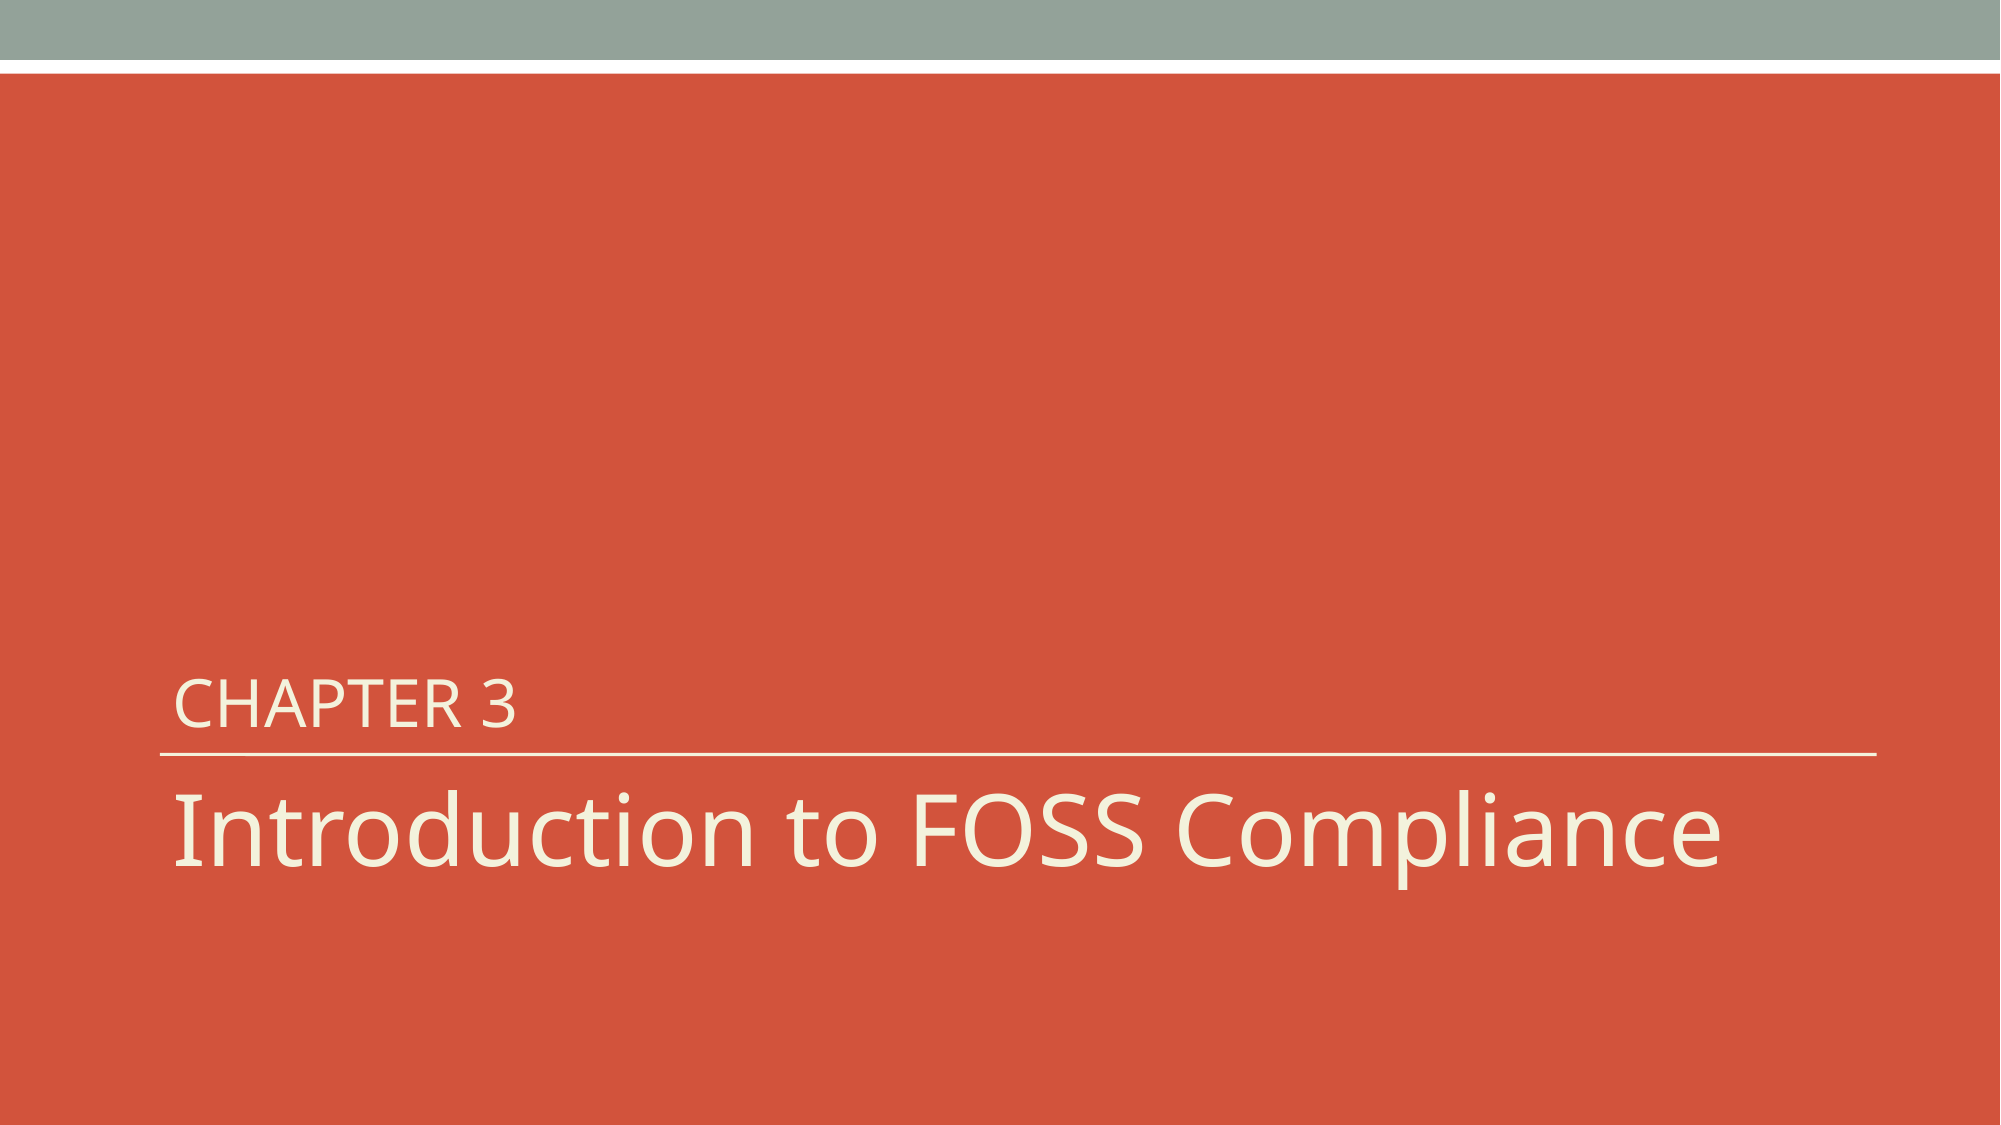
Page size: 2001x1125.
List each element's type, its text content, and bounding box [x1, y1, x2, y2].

text_box Introduction to FOSS Compliance [157, 758, 1858, 1005]
text_box CHAPTER 3 [157, 387, 1858, 749]
